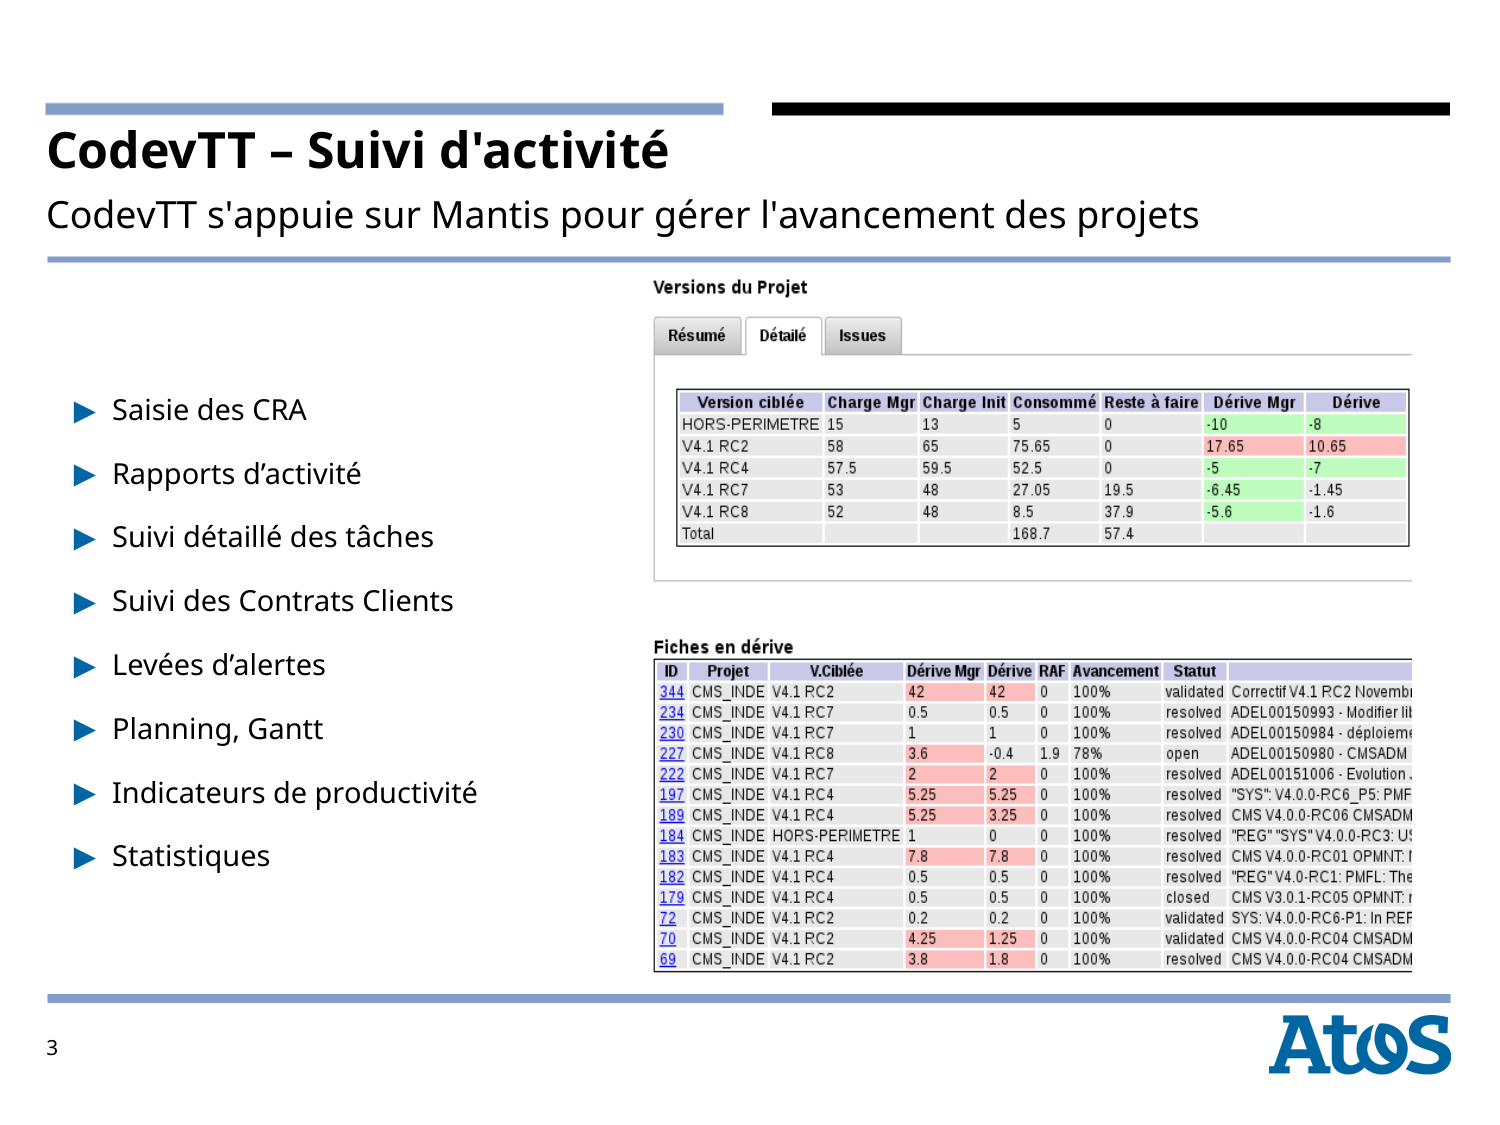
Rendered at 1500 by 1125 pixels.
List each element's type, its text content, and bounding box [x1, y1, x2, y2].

title CodevTT – Suivi d'activité [31, 110, 1456, 183]
text_box CodevTT s'appuie sur Mantis pour gérer l'avancement des projets [31, 183, 1456, 243]
picture [0, 0, 1500, 1125]
list Saisie des CRA Rapports d’activité Suivi détaillé des tâches Suivi des Contrats Clients Levées d’alertes Planning, Gantt Indicateurs de productivité Statistiques [59, 383, 532, 886]
